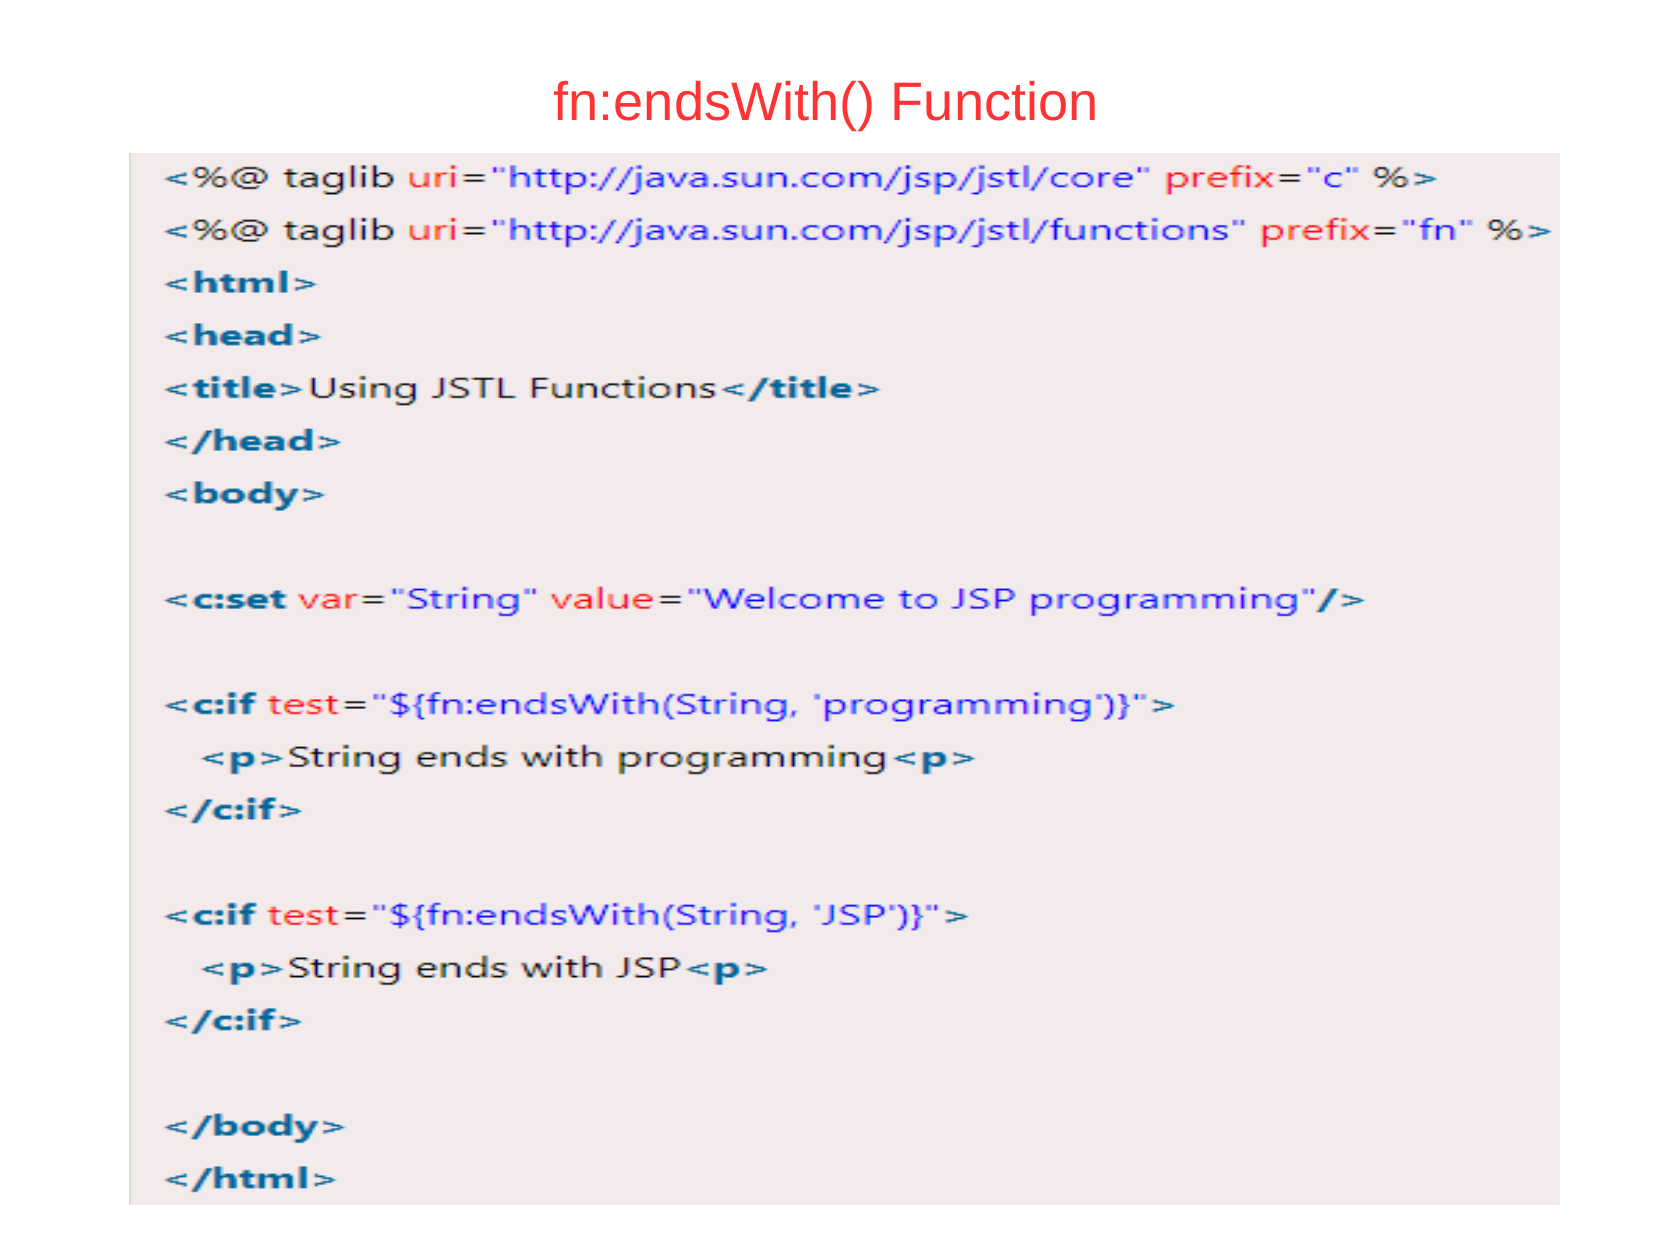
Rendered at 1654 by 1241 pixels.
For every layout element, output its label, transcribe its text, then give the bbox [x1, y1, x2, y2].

title fn:endsWith() Function [82, 49, 1571, 154]
picture [129, 153, 1560, 1205]
